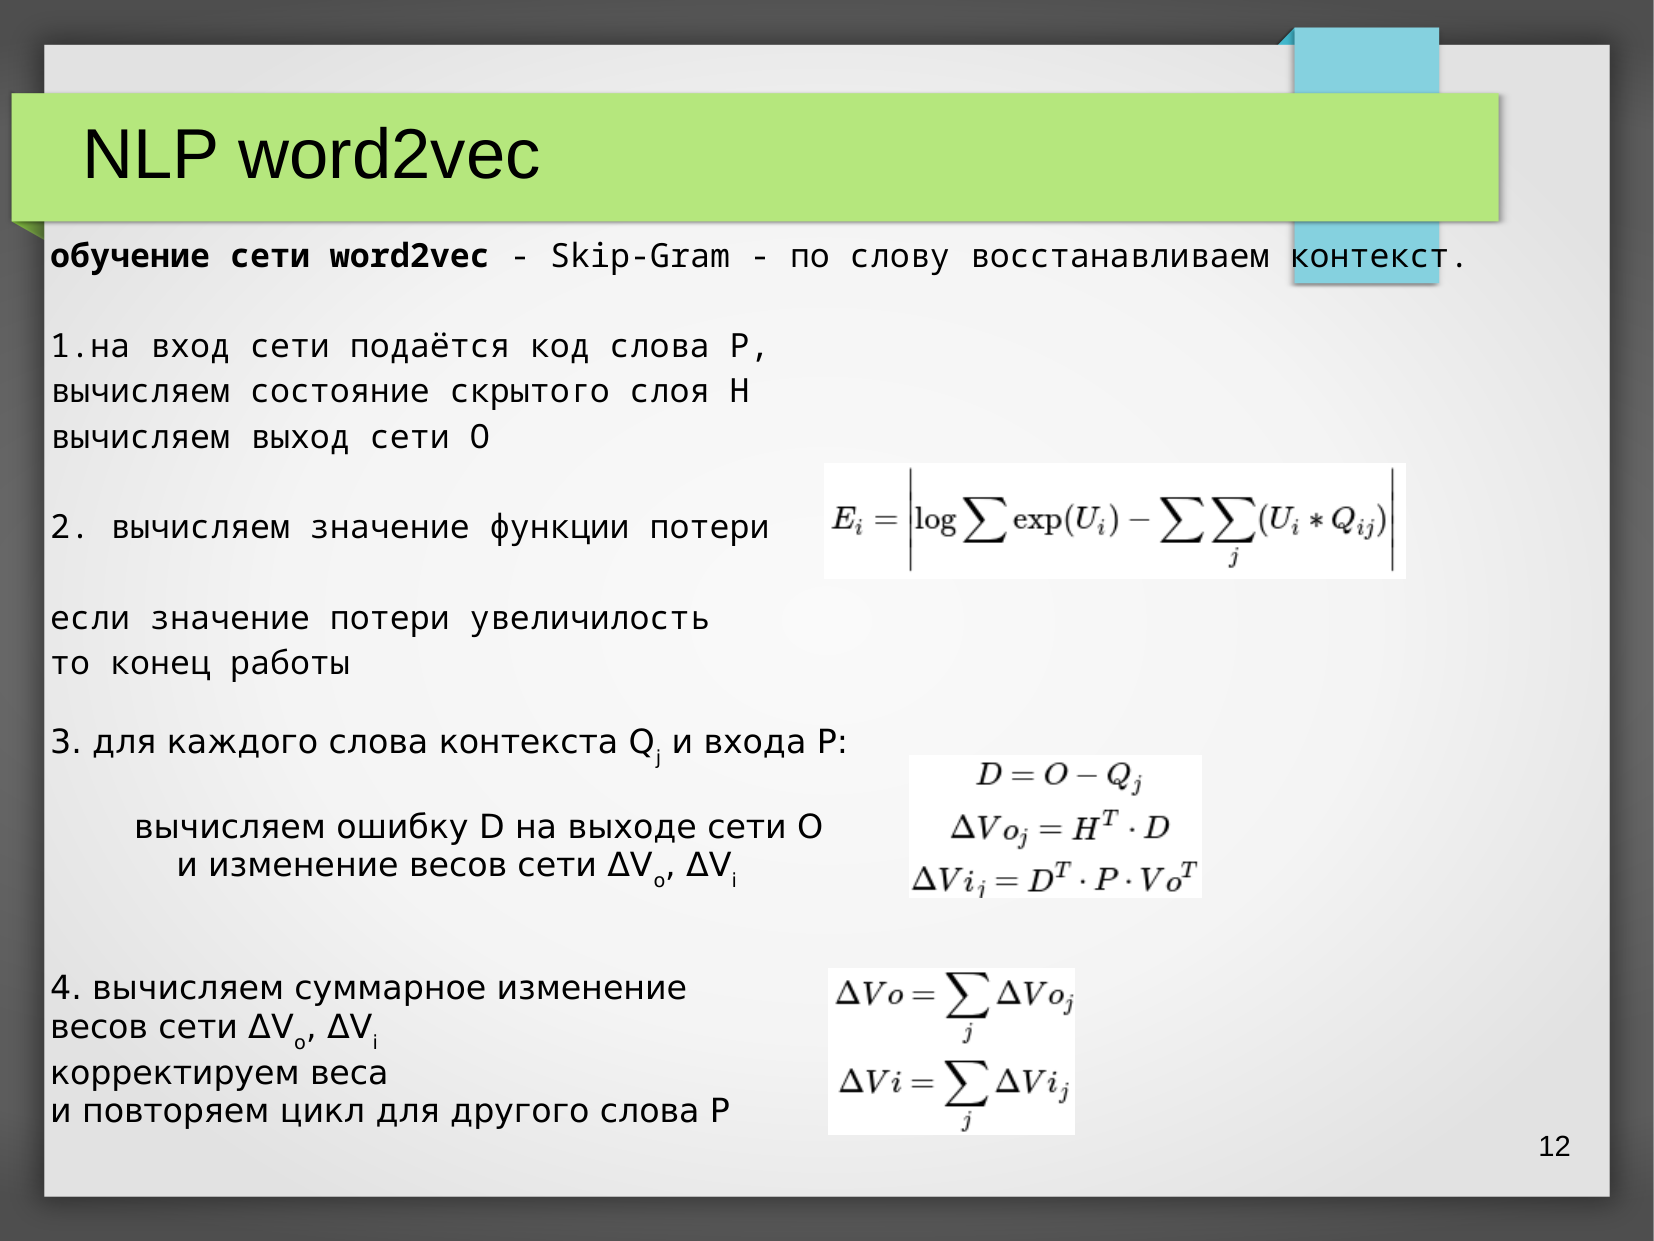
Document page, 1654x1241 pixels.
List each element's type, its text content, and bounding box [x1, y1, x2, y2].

title NLP word2vec [82, 118, 1406, 189]
text_box обучение сети word2vec - Skip-Gram - по слову восстанавливаем контекст. 1.на вход сети подаётся код слова P, вычисляем состояние скрытого слоя H вычисляем выход сети O 2. вычисляем значение функции потери если значение потери увеличилость то конец работы 3. для каждого слова контекста Qj и входа P: вычисляем ошибку D на выходе сети O и изменение весов сети ΔVo, ΔVi 4. вычисляем суммарное изменение весов сети ΔVo, ΔVi корректируем веса и повторяем цикл для другого слова P [35, 224, 1595, 1193]
picture [0, 0, 1654, 1241]
